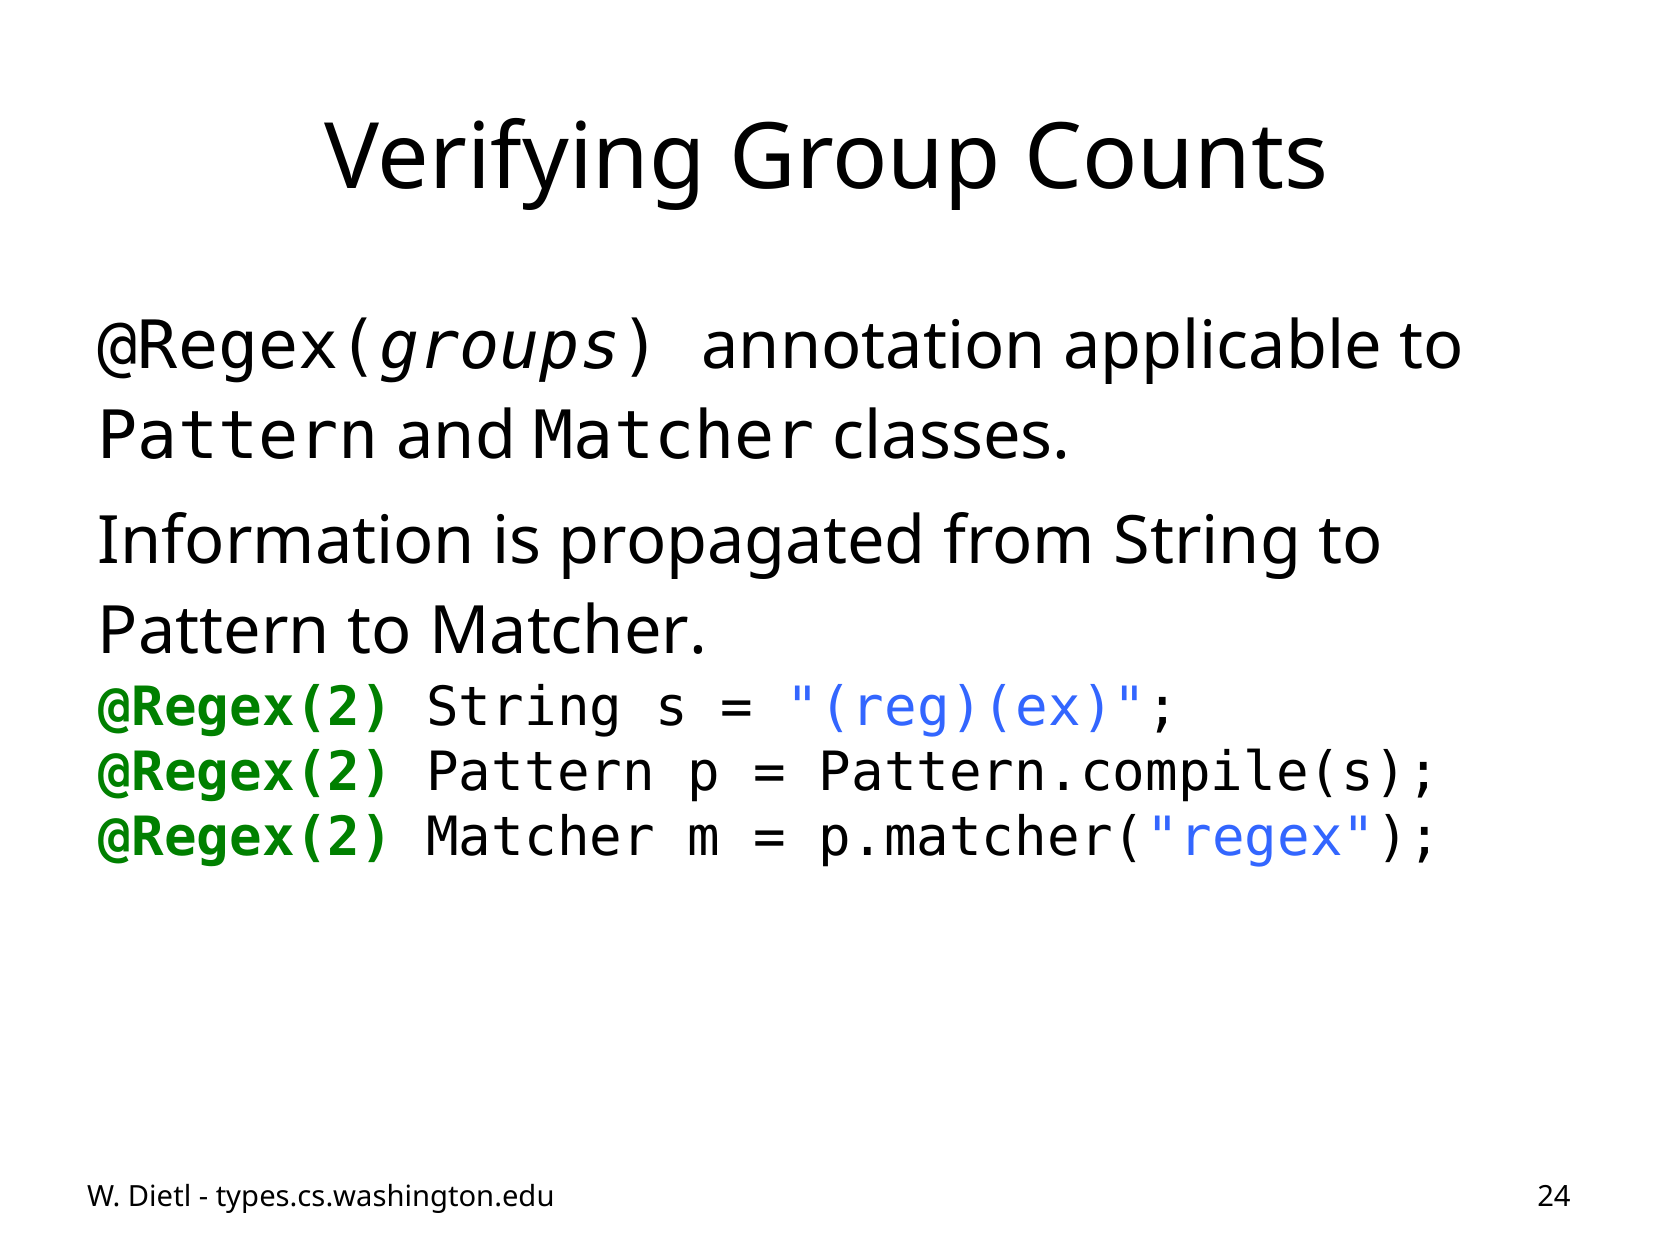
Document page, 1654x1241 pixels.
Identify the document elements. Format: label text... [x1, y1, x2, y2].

text_box @Regex(2) String s = "(reg)(ex)"; @Regex(2) Pattern p = Pattern.compile(s); @Regex(2) Matcher m = p.matcher("regex"); [84, 663, 1465, 874]
title Verifying Group Counts [82, 49, 1571, 257]
list @Regex(groups) annotation applicable to Pattern and Matcher classes. Information is propagated from String to Pattern to Matcher. [82, 289, 1571, 1108]
